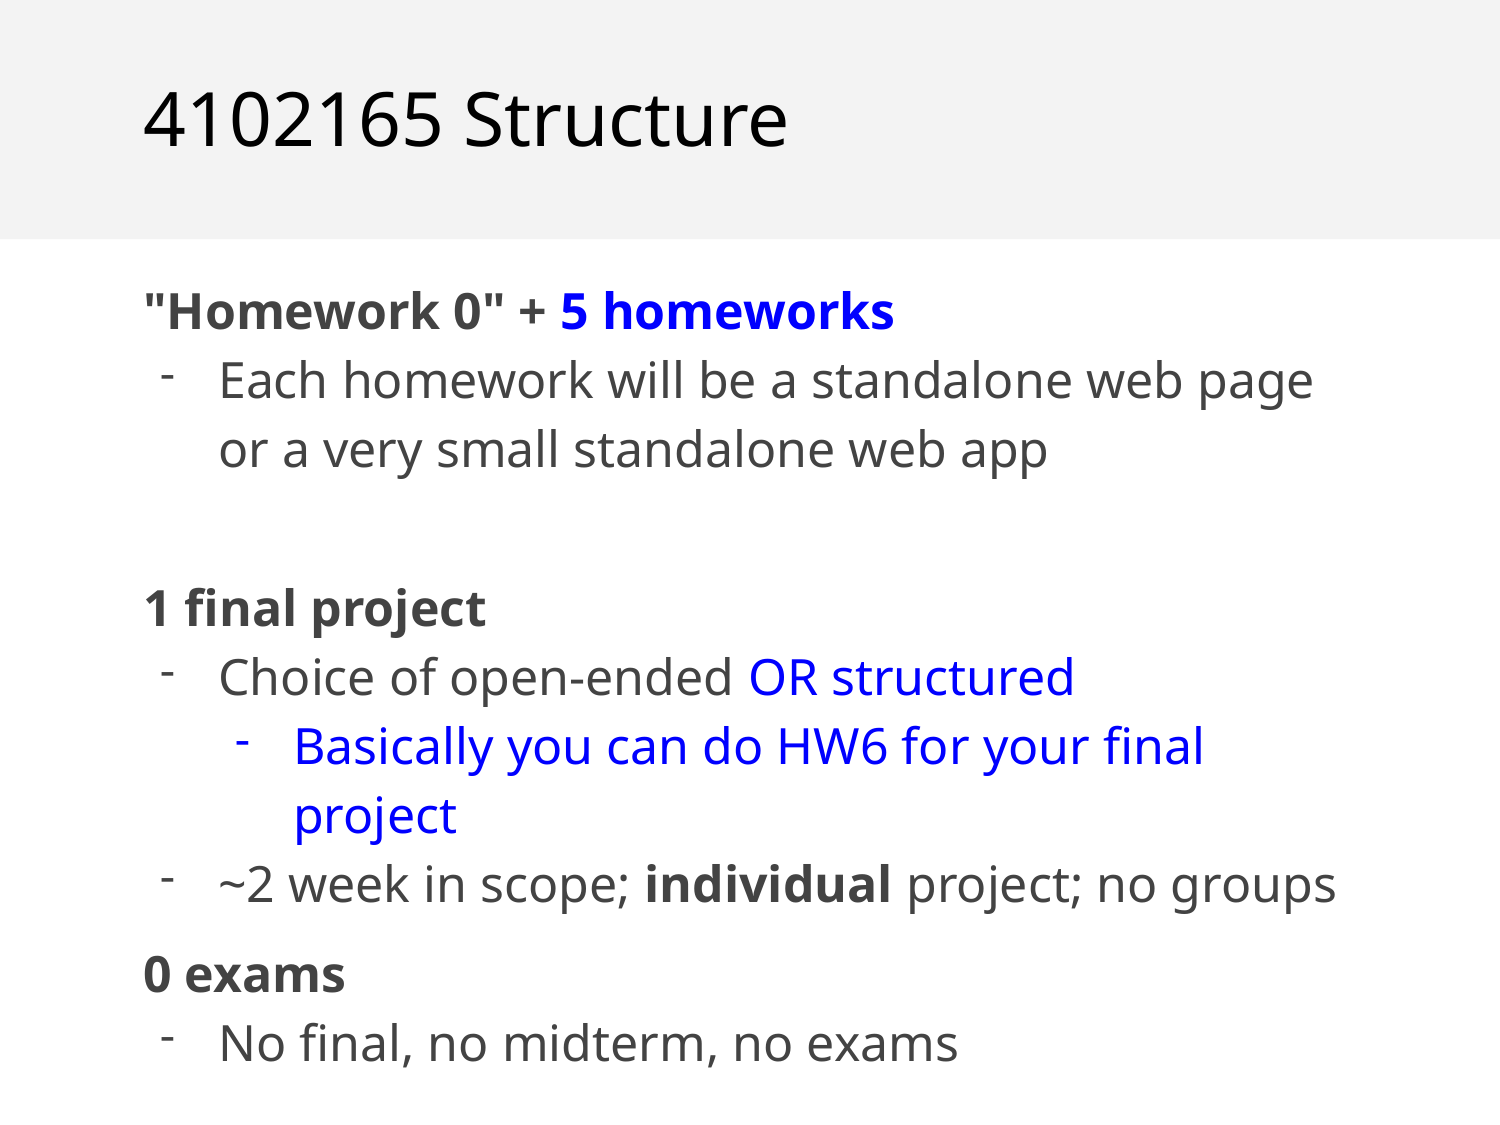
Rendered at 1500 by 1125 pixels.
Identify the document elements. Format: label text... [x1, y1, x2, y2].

list "Homework 0" + 5 homeworks Each homework will be a standalone web page or a very small standalone web app 1 final project Choice of open-ended OR structured Basically you can do HW6 for your final project ~2 week in scope; individual project; no groups 0 exams No final, no midterm, no exams [128, 255, 1372, 1004]
title 4102165 Structure [128, 56, 1372, 183]
